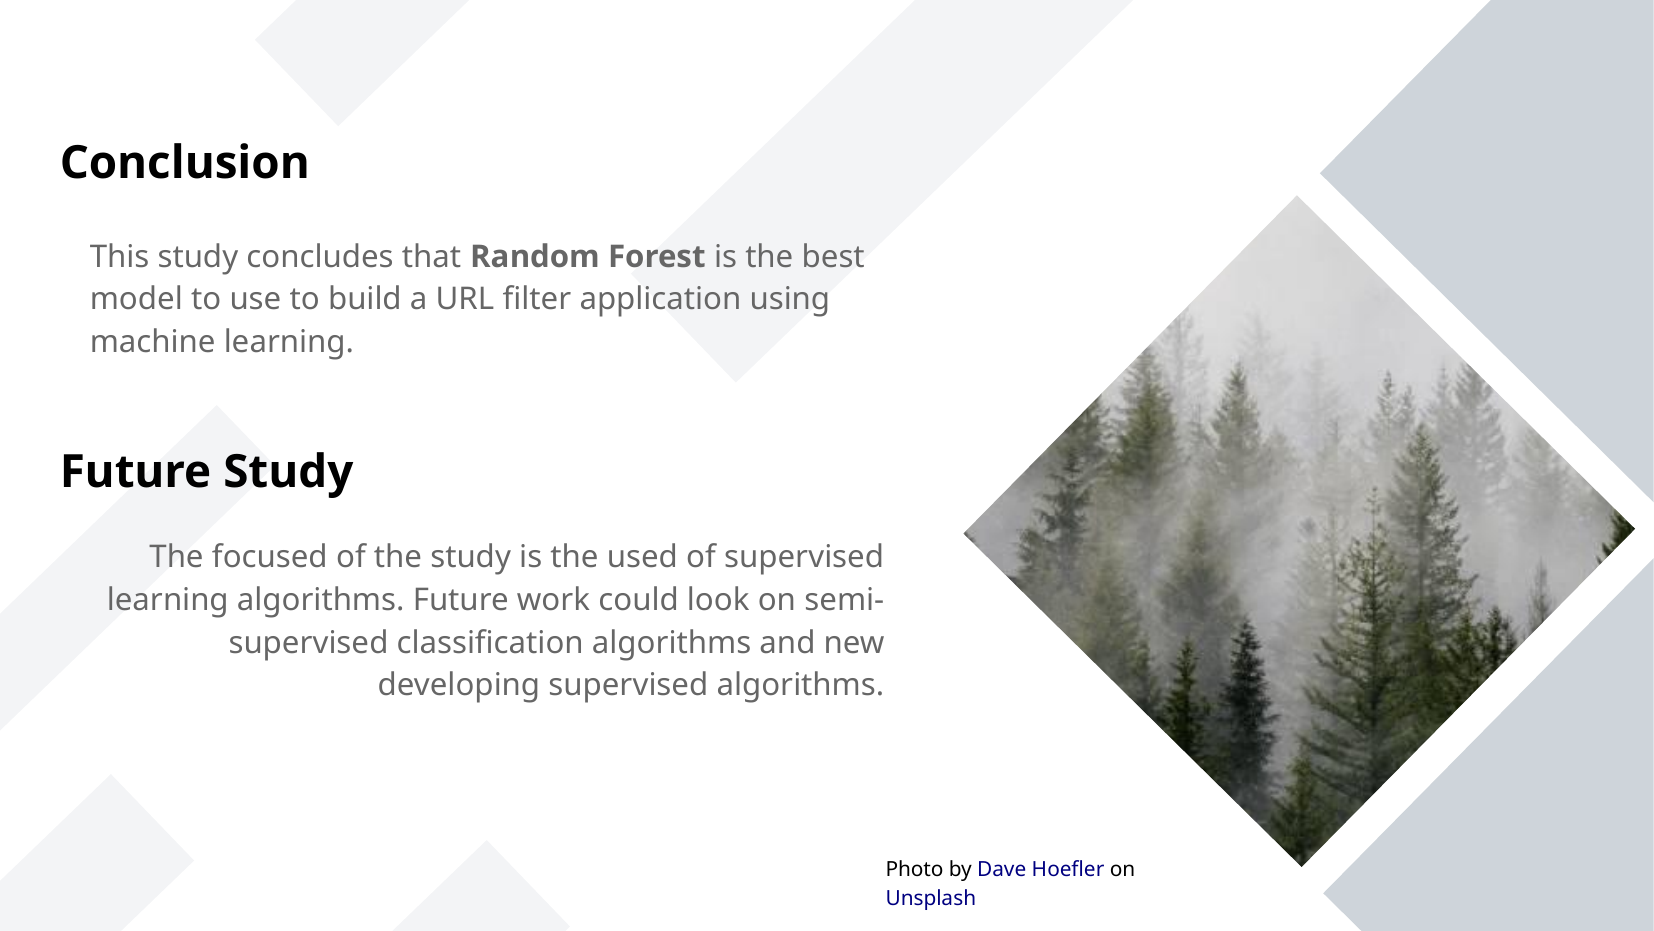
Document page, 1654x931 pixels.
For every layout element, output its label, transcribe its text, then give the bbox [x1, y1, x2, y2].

text_box Conclusion [45, 122, 751, 263]
text_box Future Study [45, 431, 751, 572]
text_box Photo by Dave Hoefler on Unsplash [870, 846, 1231, 890]
text_box [963, 195, 1636, 867]
text_box This study concludes that Random Forest is the best model to use to build a URL filter application using machine learning. [75, 226, 916, 498]
text_box The focused of the study is the used of supervised learning algorithms. Future work could look on semi-supervised classification algorithms and new developing supervised algorithms. [60, 526, 901, 713]
